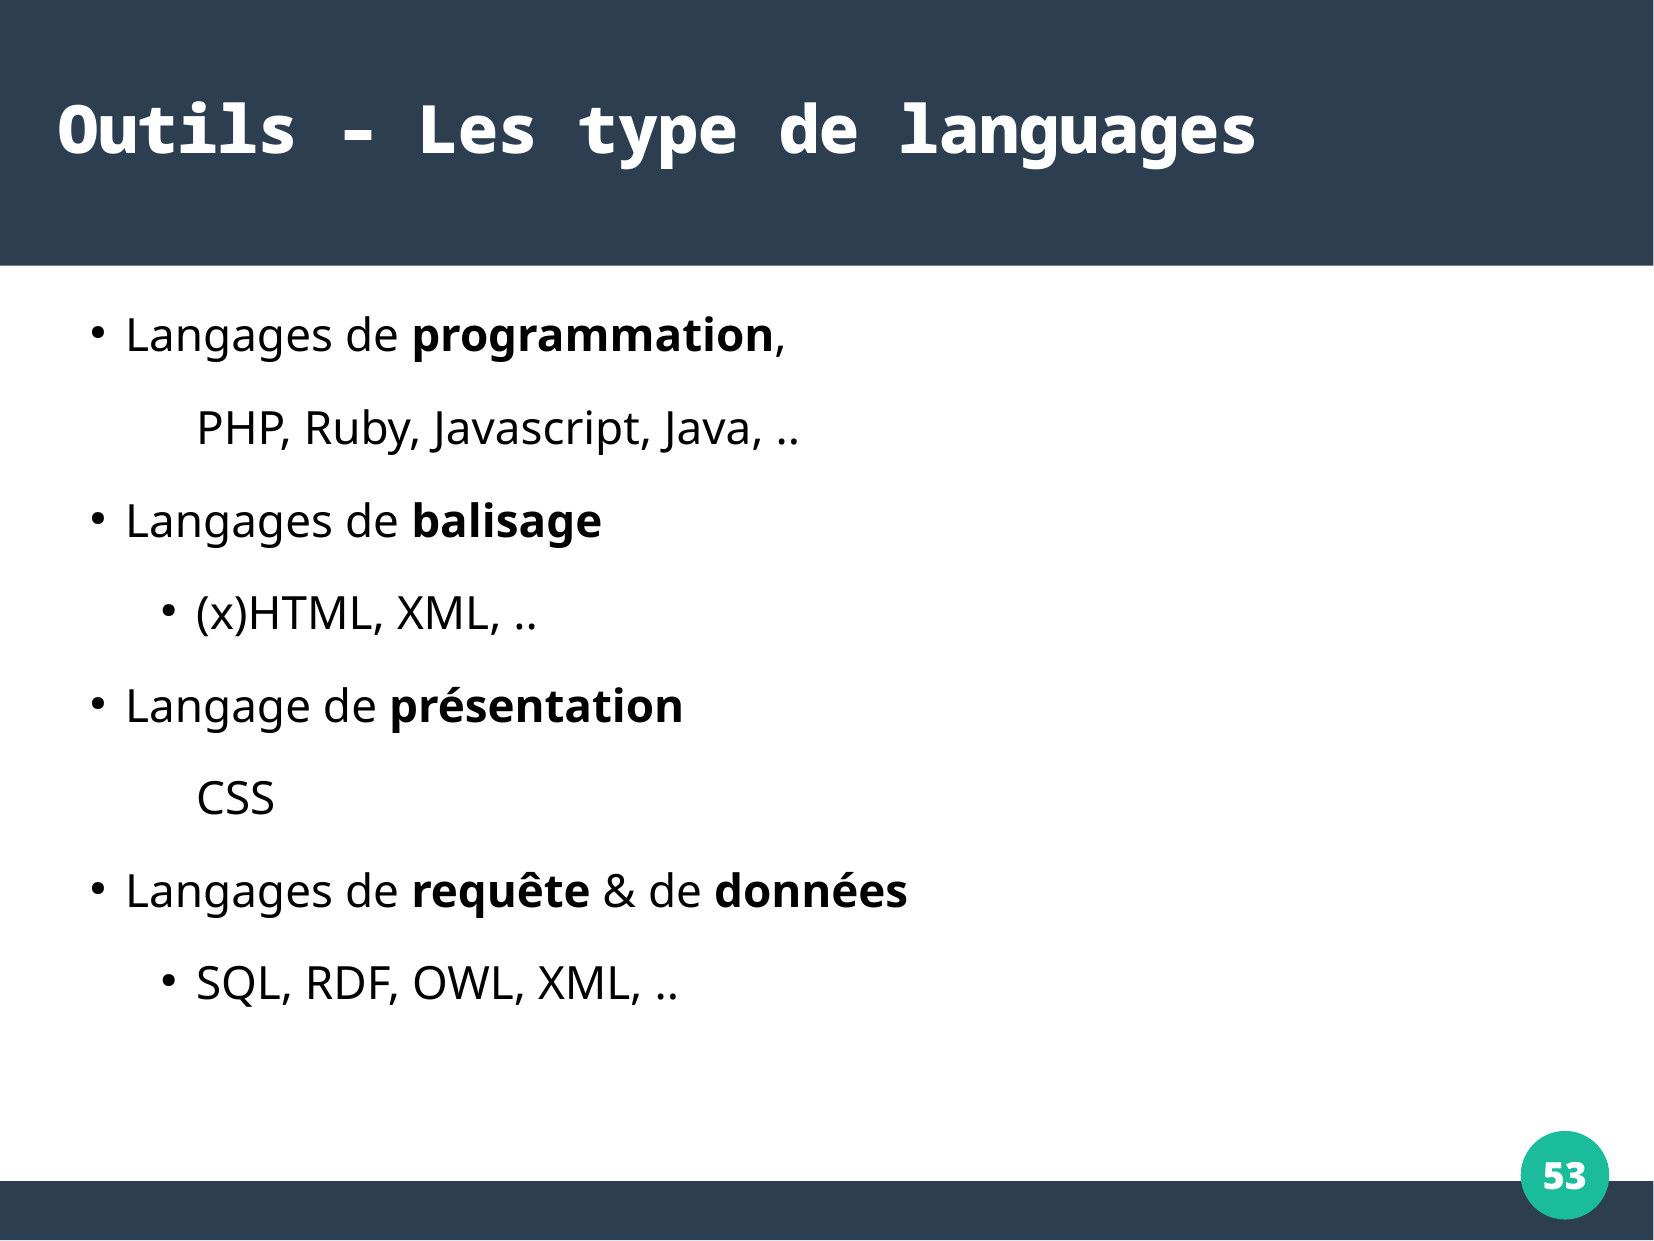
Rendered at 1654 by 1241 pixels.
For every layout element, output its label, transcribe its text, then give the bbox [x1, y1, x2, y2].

text_box Langages de programmation, PHP, Ruby, Javascript, Java, .. Langages de balisage (x)HTML, XML, .. Langage de présentation CSS Langages de requête & de données SQL, RDF, OWL, XML, .. [75, 295, 1576, 1127]
title Outils – Les type de languages [59, 49, 1595, 207]
